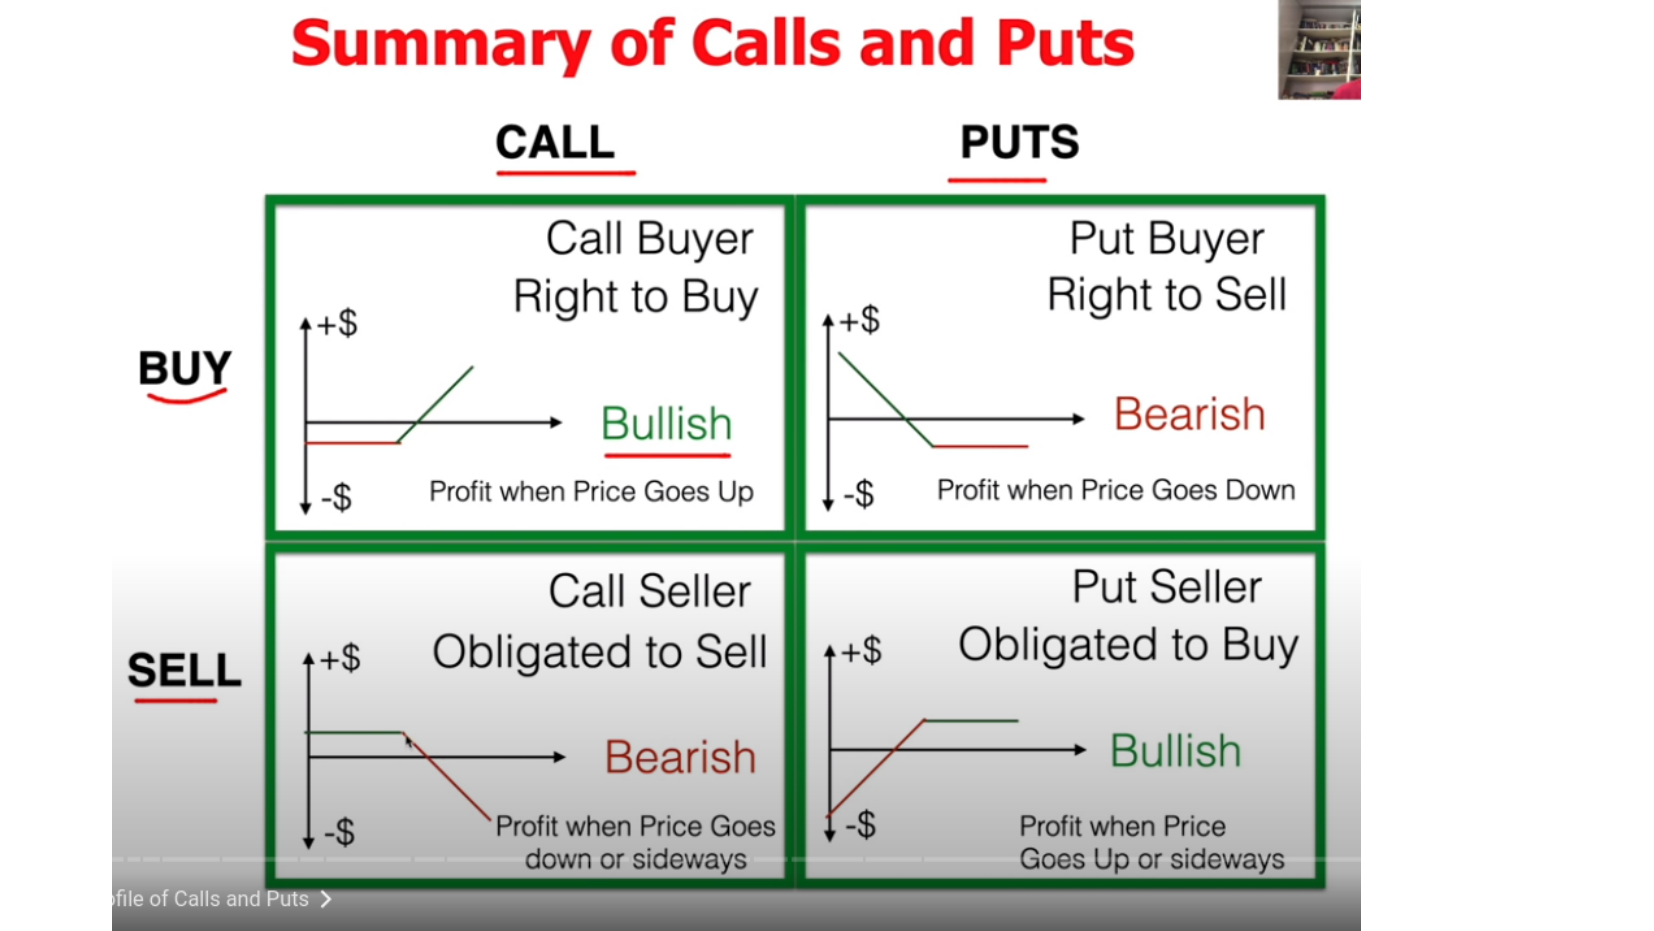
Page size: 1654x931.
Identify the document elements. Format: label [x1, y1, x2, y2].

picture [112, 0, 1361, 931]
